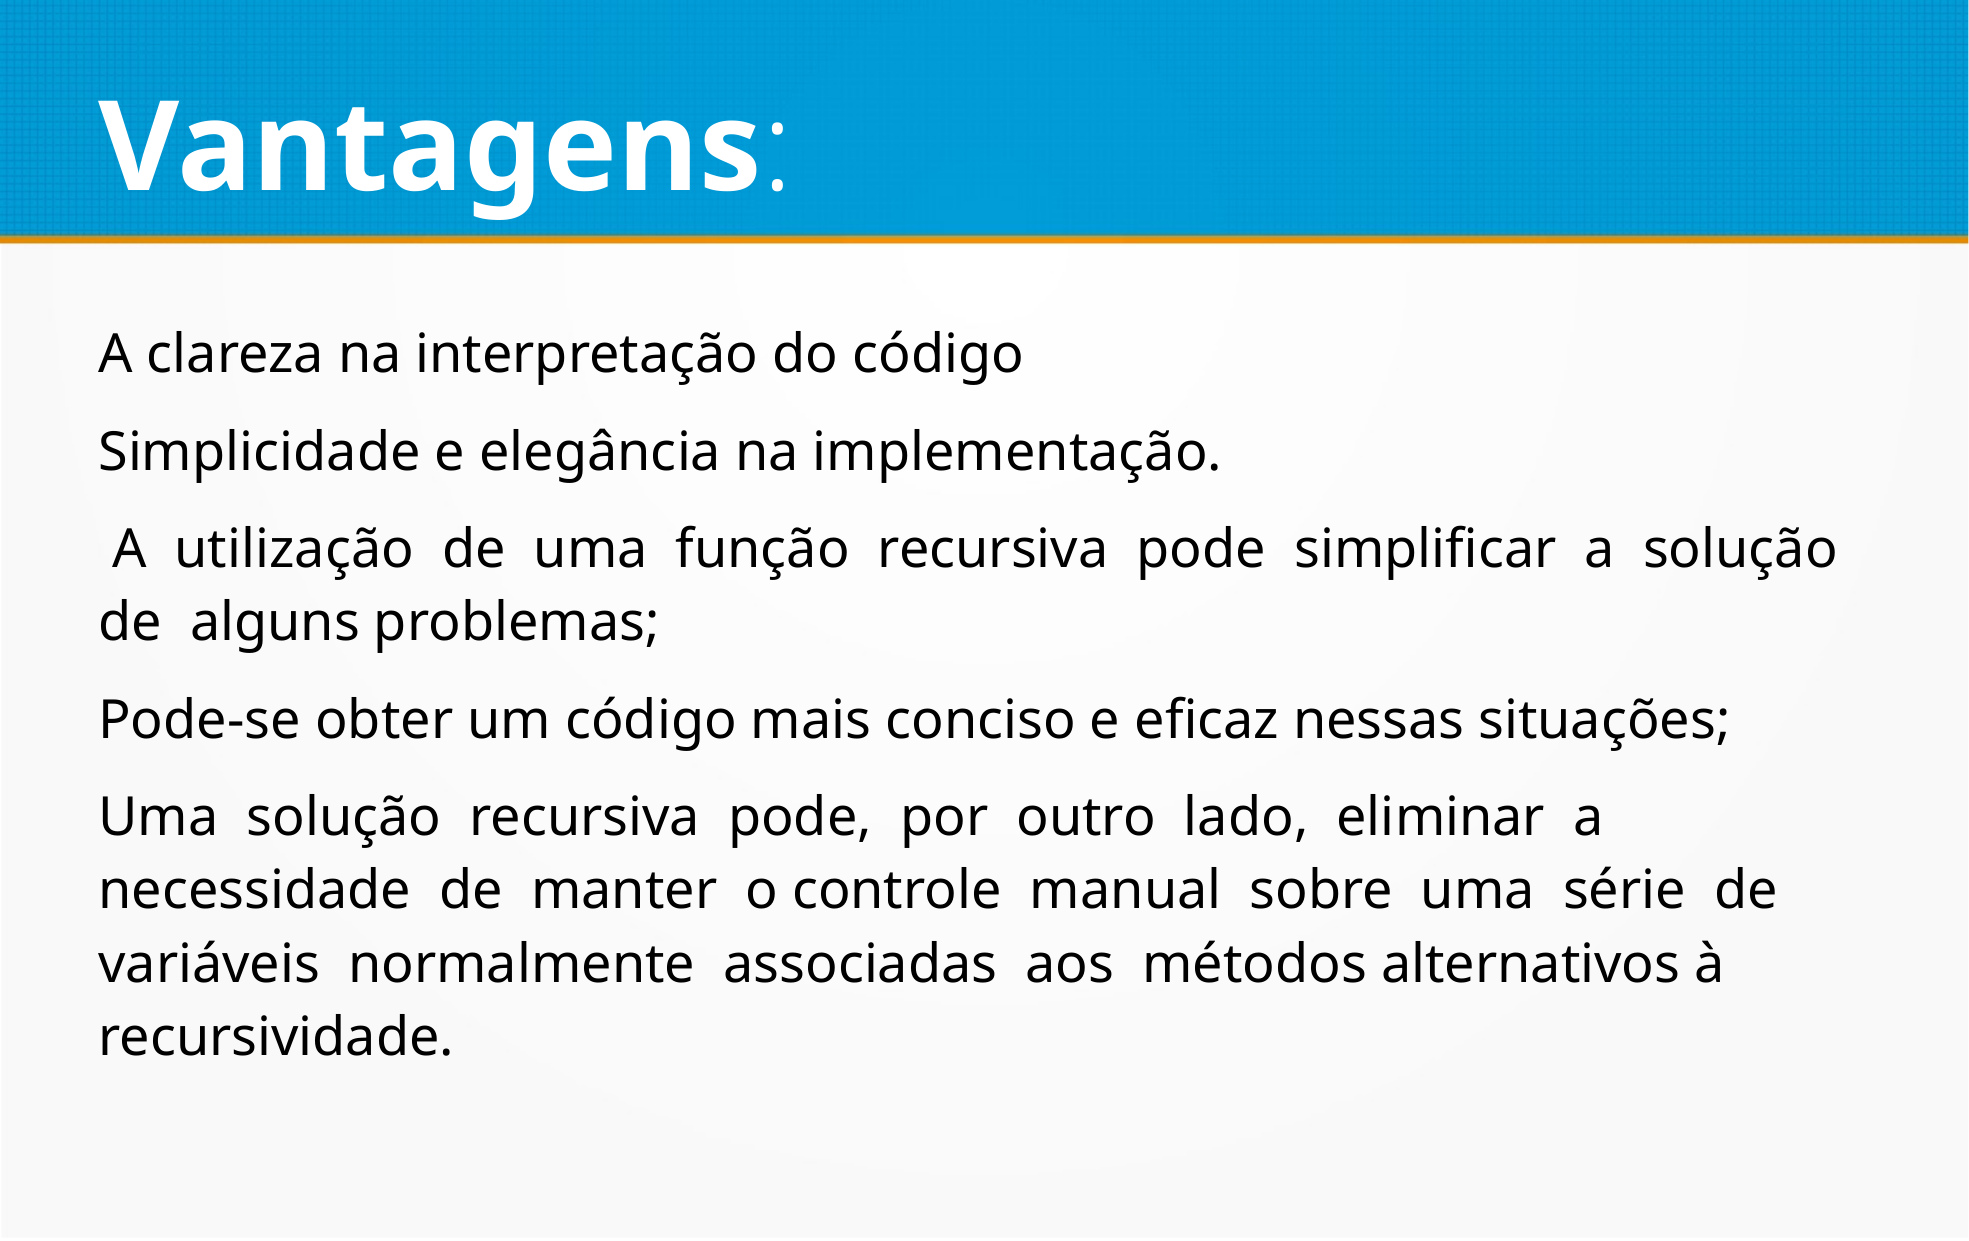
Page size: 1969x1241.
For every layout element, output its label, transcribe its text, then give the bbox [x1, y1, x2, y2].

list A clareza na interpretação do código Simplicidade e elegância na implementação. A utilização de uma função recursiva pode simplificar a solução de alguns problemas; Pode-se obter um código mais conciso e eficaz nessas situações; Uma solução recursiva pode, por outro lado, eliminar a necessidade de manter o controle manual sobre uma série de variáveis normalmente associadas aos métodos alternativos à recursividade. [98, 315, 1861, 1081]
title Vantagens: [98, 19, 1870, 227]
picture [0, 233, 1969, 1241]
